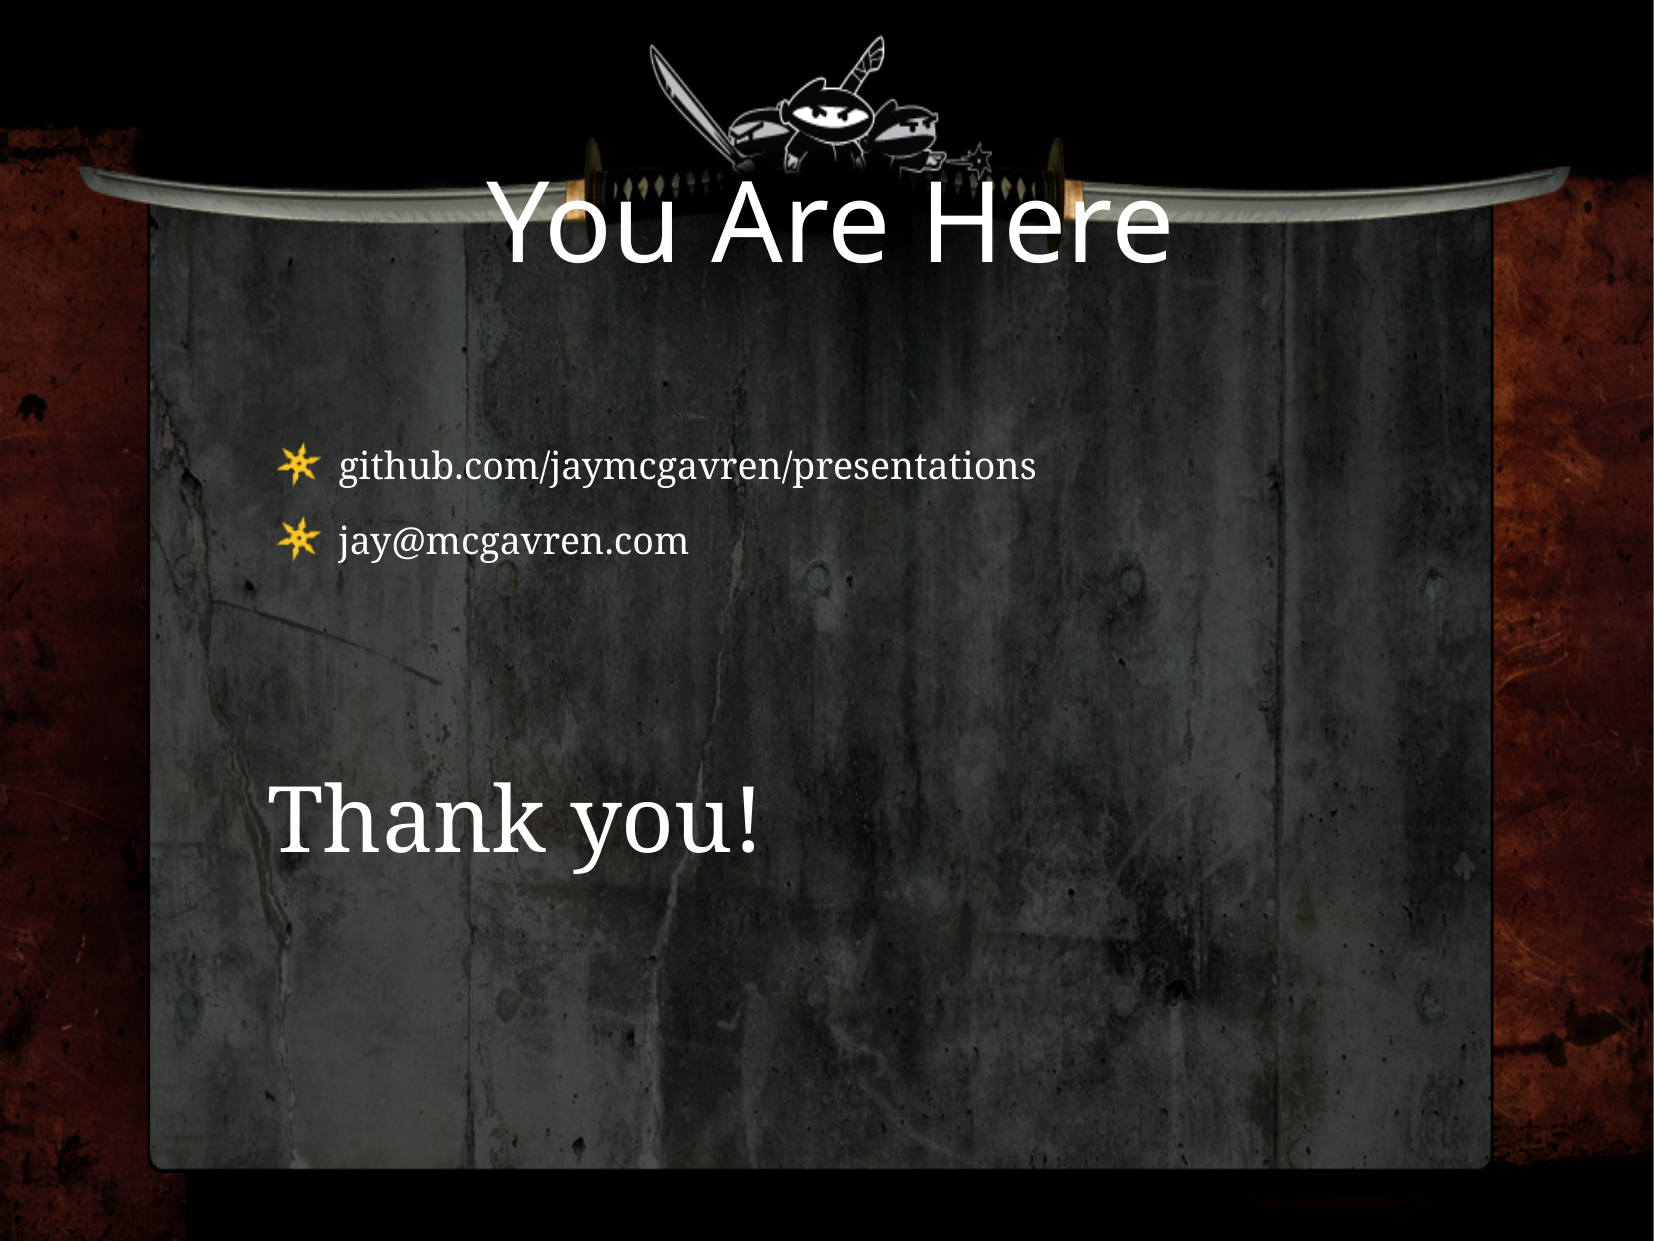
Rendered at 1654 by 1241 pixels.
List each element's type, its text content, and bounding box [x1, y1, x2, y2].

picture [0, 0, 1654, 1241]
list github.com/jaymcgavren/presentations jay@mcgavren.com Thank you! [187, 290, 1501, 1109]
title You Are Here [86, 154, 1576, 284]
